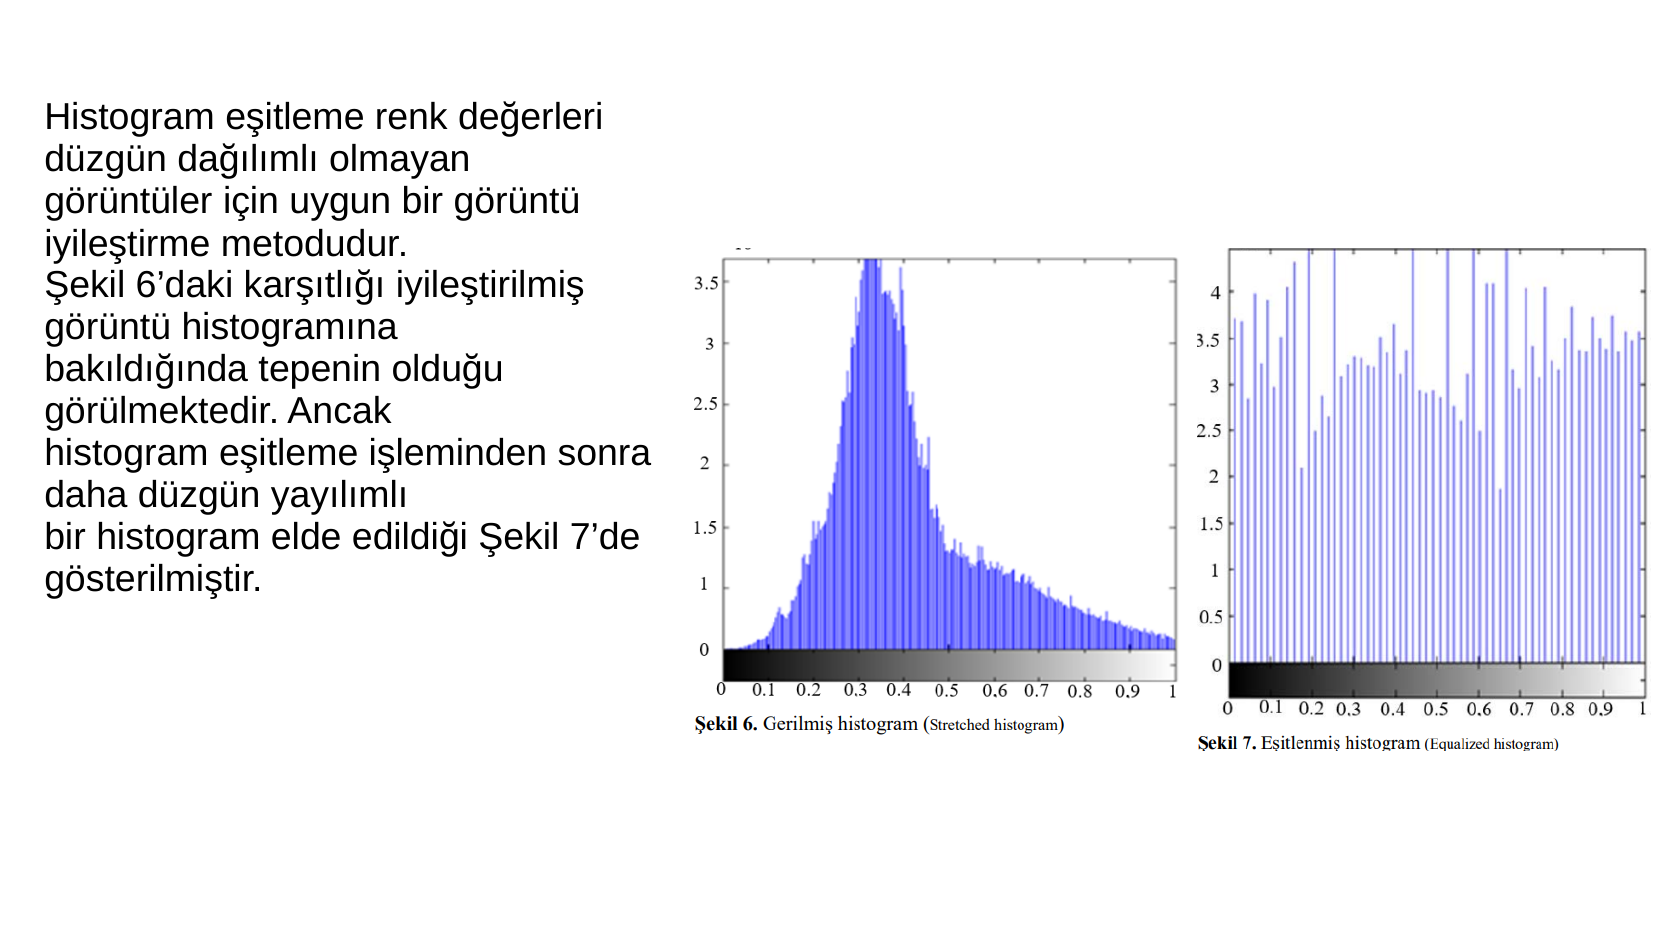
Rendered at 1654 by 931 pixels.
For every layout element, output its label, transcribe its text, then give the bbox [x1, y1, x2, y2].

text_box Histogram eşitleme renk değerleri düzgün dağılımlı olmayan görüntüler için uygun bir görüntü iyileştirme metodudur. Şekil 6’daki karşıtlığı iyileştirilmiş görüntü histogramına bakıldığında tepenin olduğu görülmektedir. Ancak histogram eşitleme işleminden sonra daha düzgün yayılımlı bir histogram elde edildiği Şekil 7’de gösterilmiştir. [29, 88, 709, 608]
picture [1196, 248, 1654, 752]
picture [691, 248, 1185, 739]
